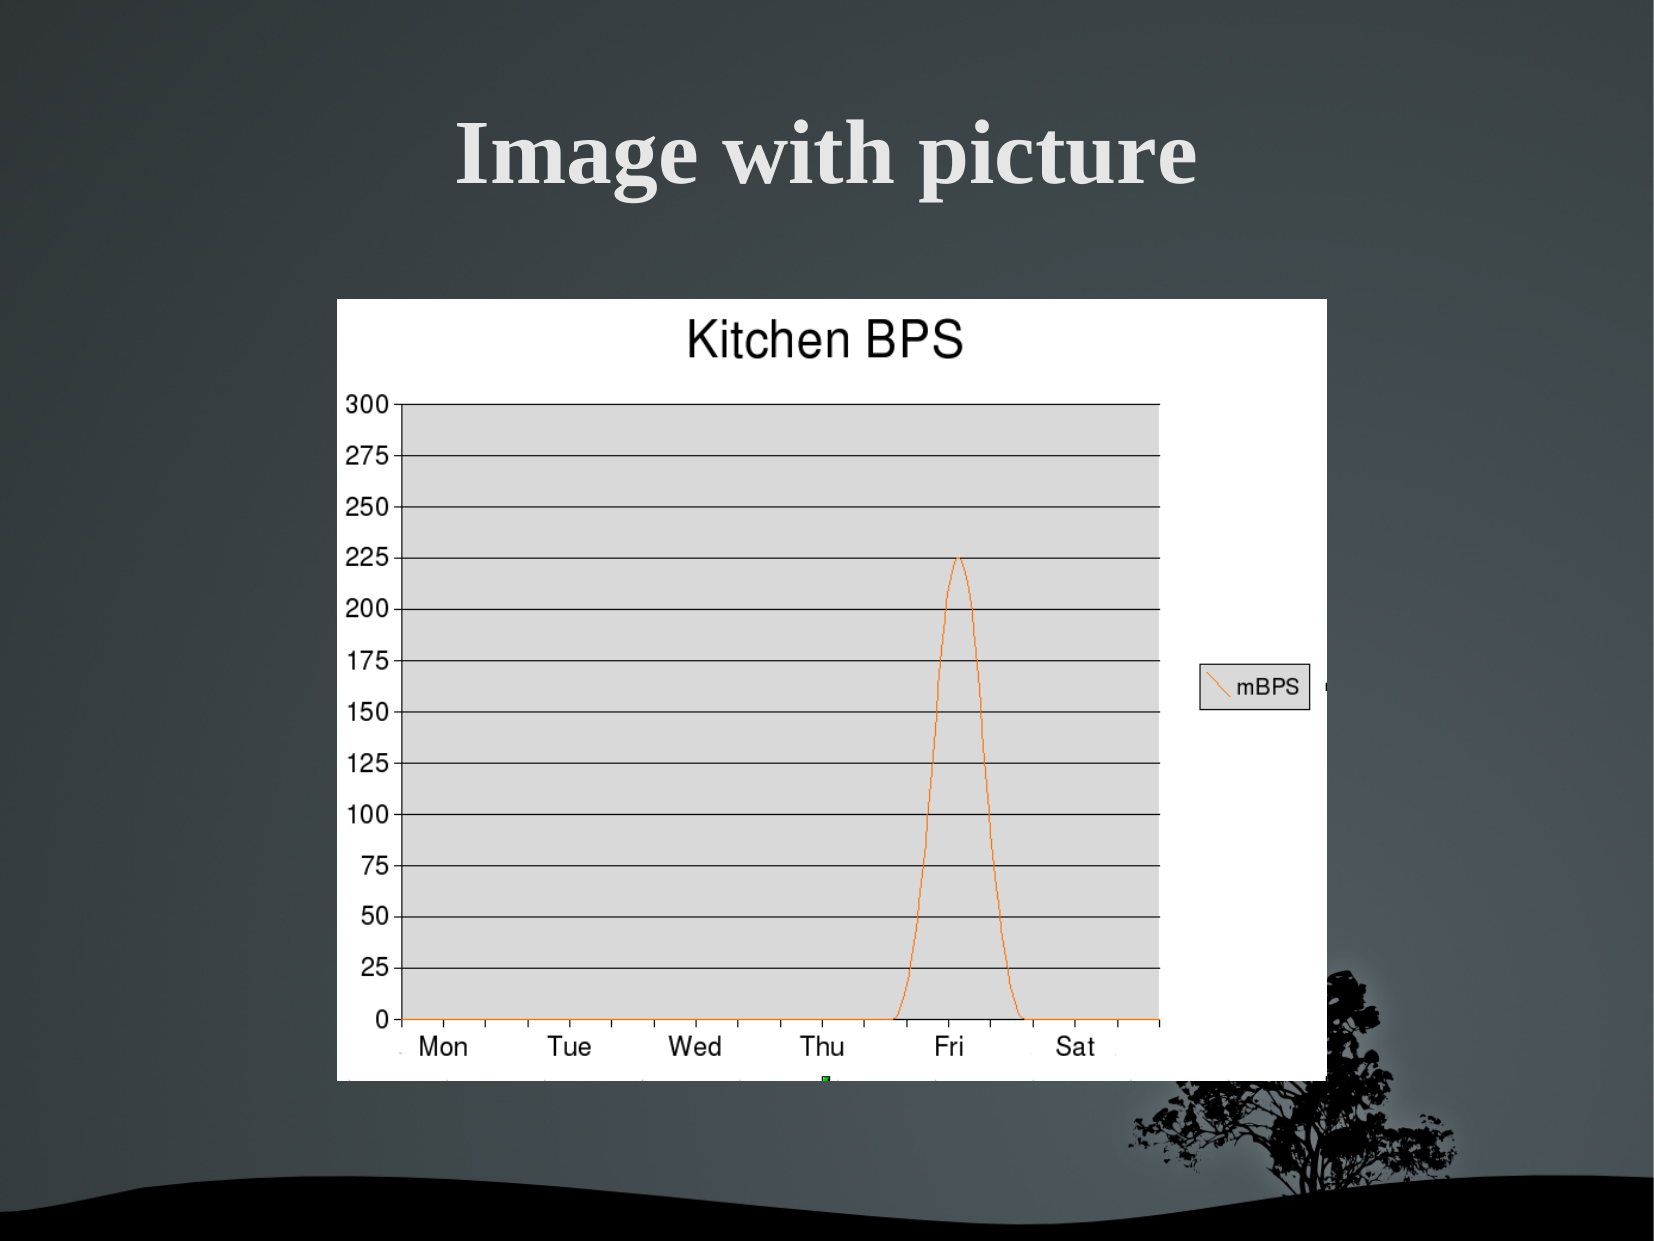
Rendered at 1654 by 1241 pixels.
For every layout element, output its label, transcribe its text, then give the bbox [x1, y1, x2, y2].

picture [0, 0, 1654, 1241]
title Image with picture [82, 49, 1571, 257]
